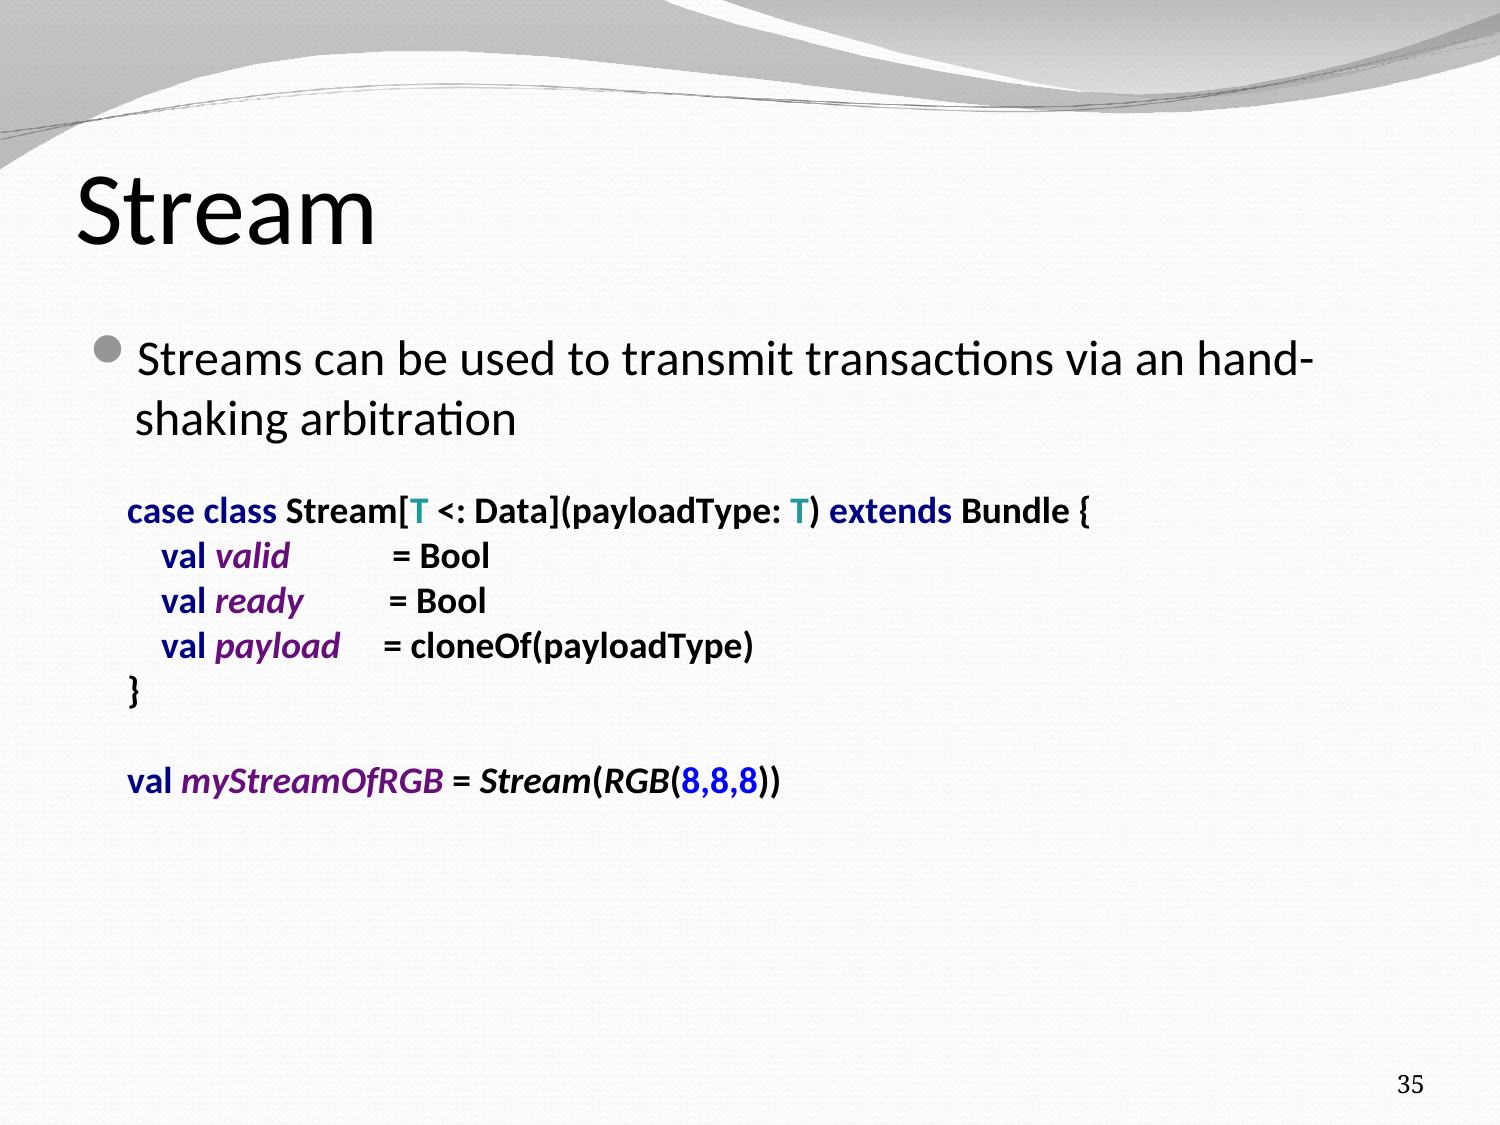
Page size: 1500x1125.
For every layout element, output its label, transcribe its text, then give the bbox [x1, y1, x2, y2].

picture [0, 0, 1500, 1125]
text_box <numéro> [1299, 1042, 1426, 1103]
title Stream [75, 78, 1426, 266]
list Streams can be used to transmit transactions via an hand-shaking arbitration [75, 317, 1426, 1038]
